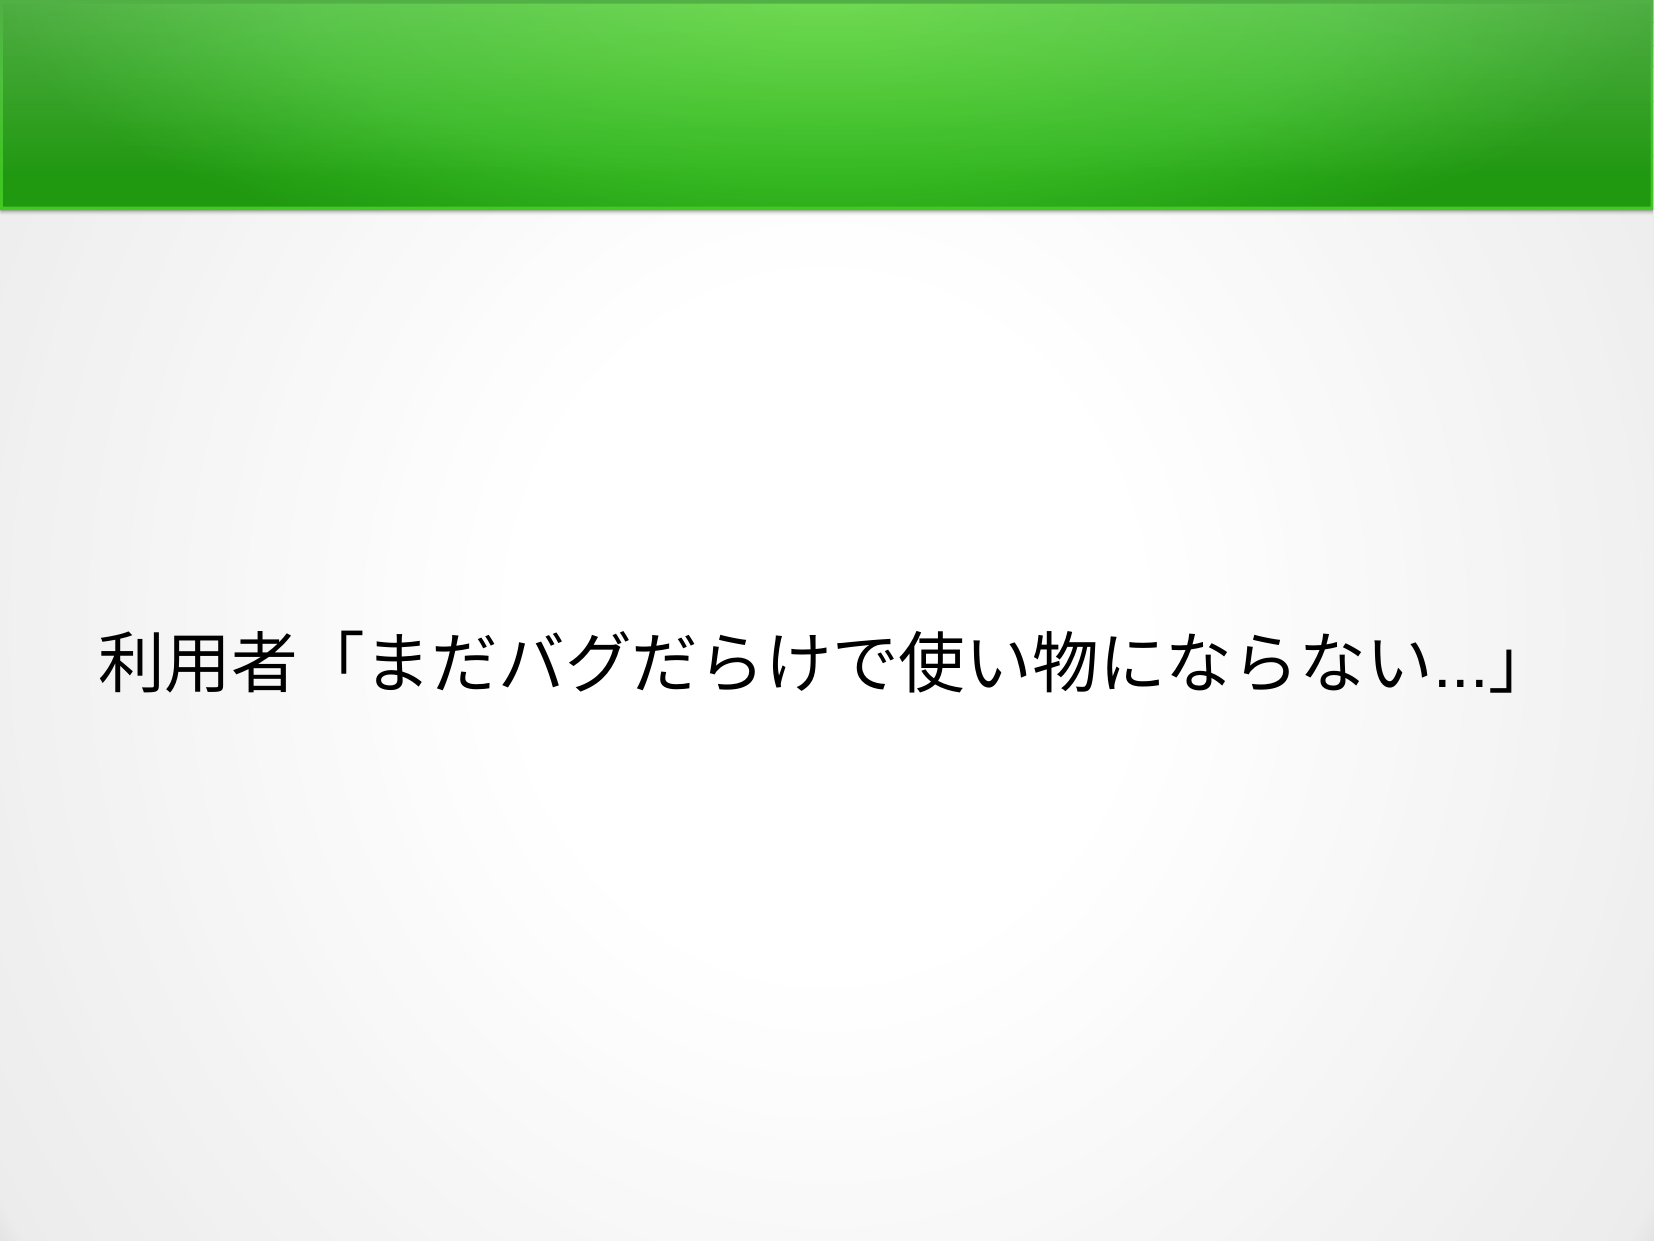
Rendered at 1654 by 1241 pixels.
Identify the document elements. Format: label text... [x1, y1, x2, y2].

subtitle 利用者「まだバグだらけで使い物にならない...」 [82, 299, 1571, 1019]
